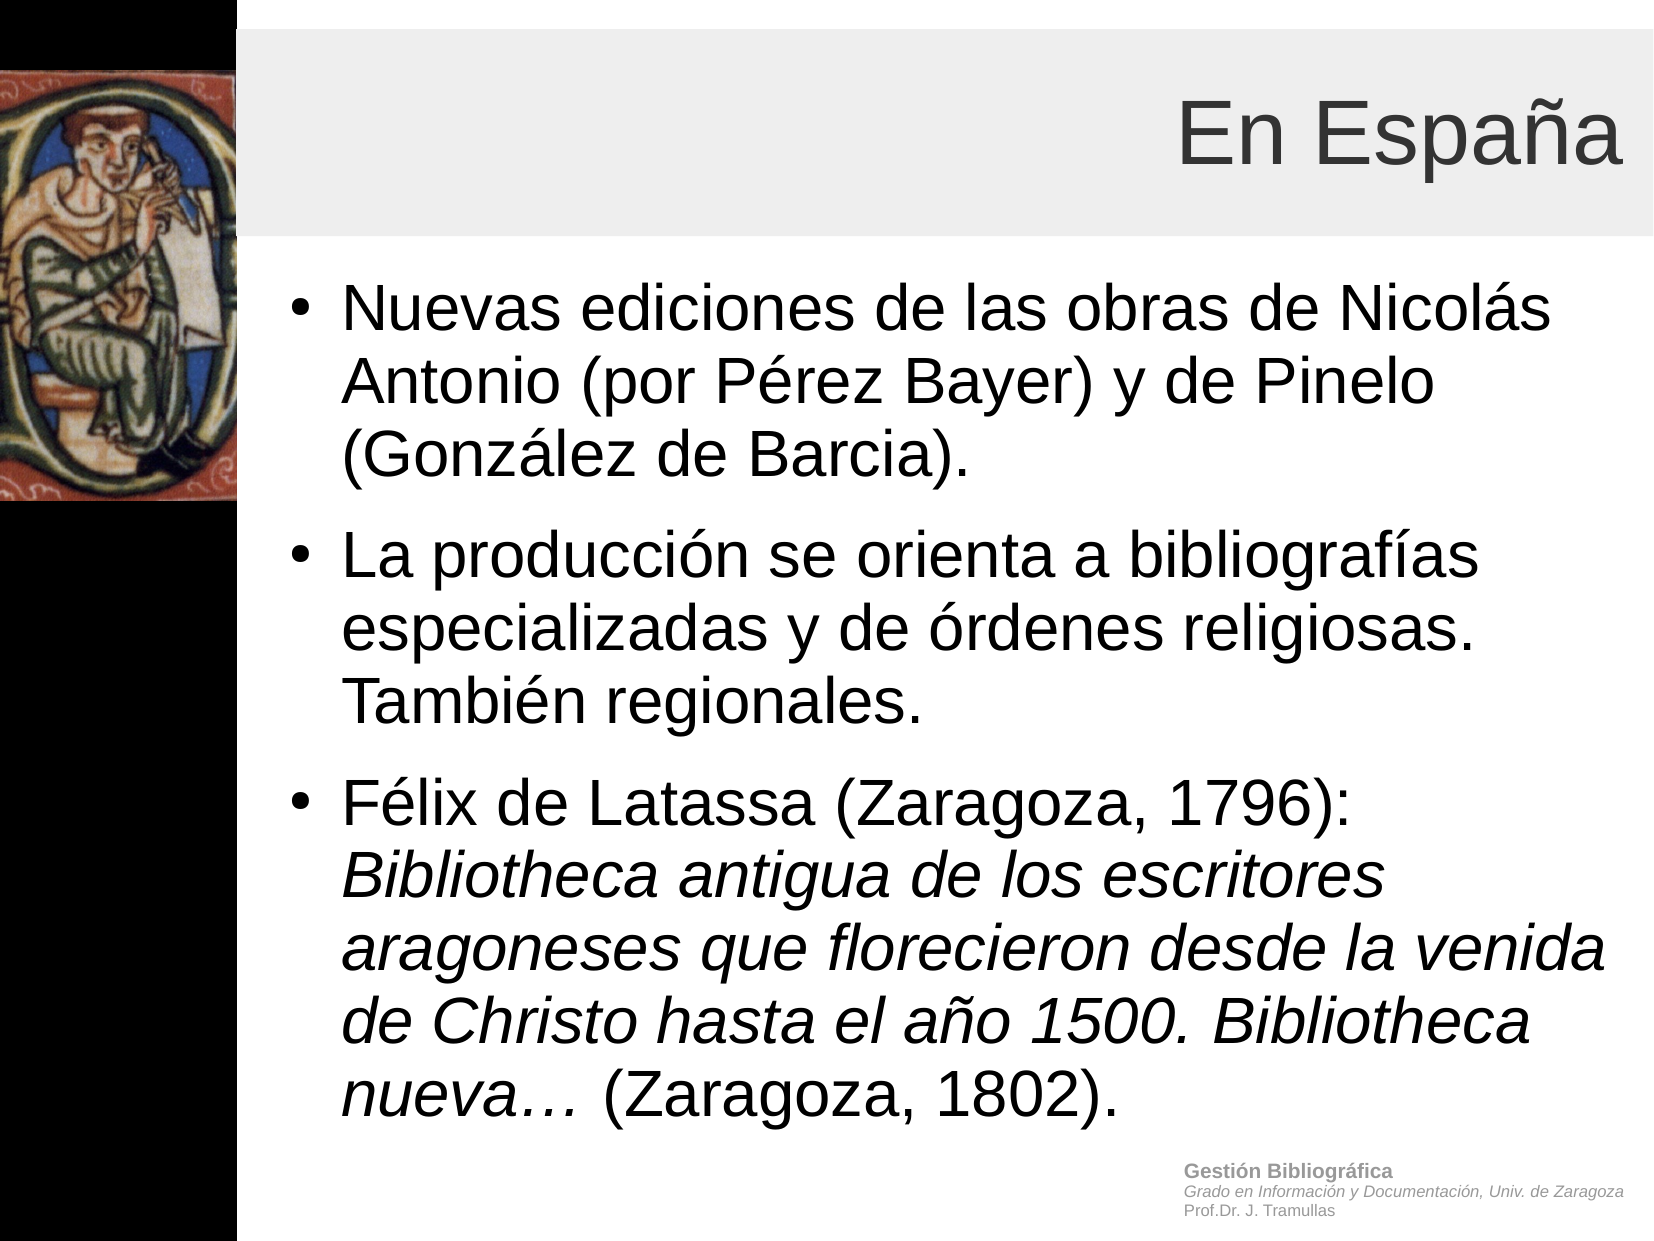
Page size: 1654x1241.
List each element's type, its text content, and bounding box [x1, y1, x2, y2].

picture [0, 70, 237, 501]
title En España [236, 29, 1654, 237]
list Nuevas ediciones de las obras de Nicolás Antonio (por Pérez Bayer) y de Pinelo (González de Barcia). La producción se orienta a bibliografías especializadas y de órdenes religiosas. También regionales. Félix de Latassa (Zaragoza, 1796): Bibliotheca antigua de los escritores aragoneses que florecieron desde la venida de Christo hasta el año 1500. Bibliotheca nueva… (Zaragoza, 1802). [271, 271, 1619, 1134]
